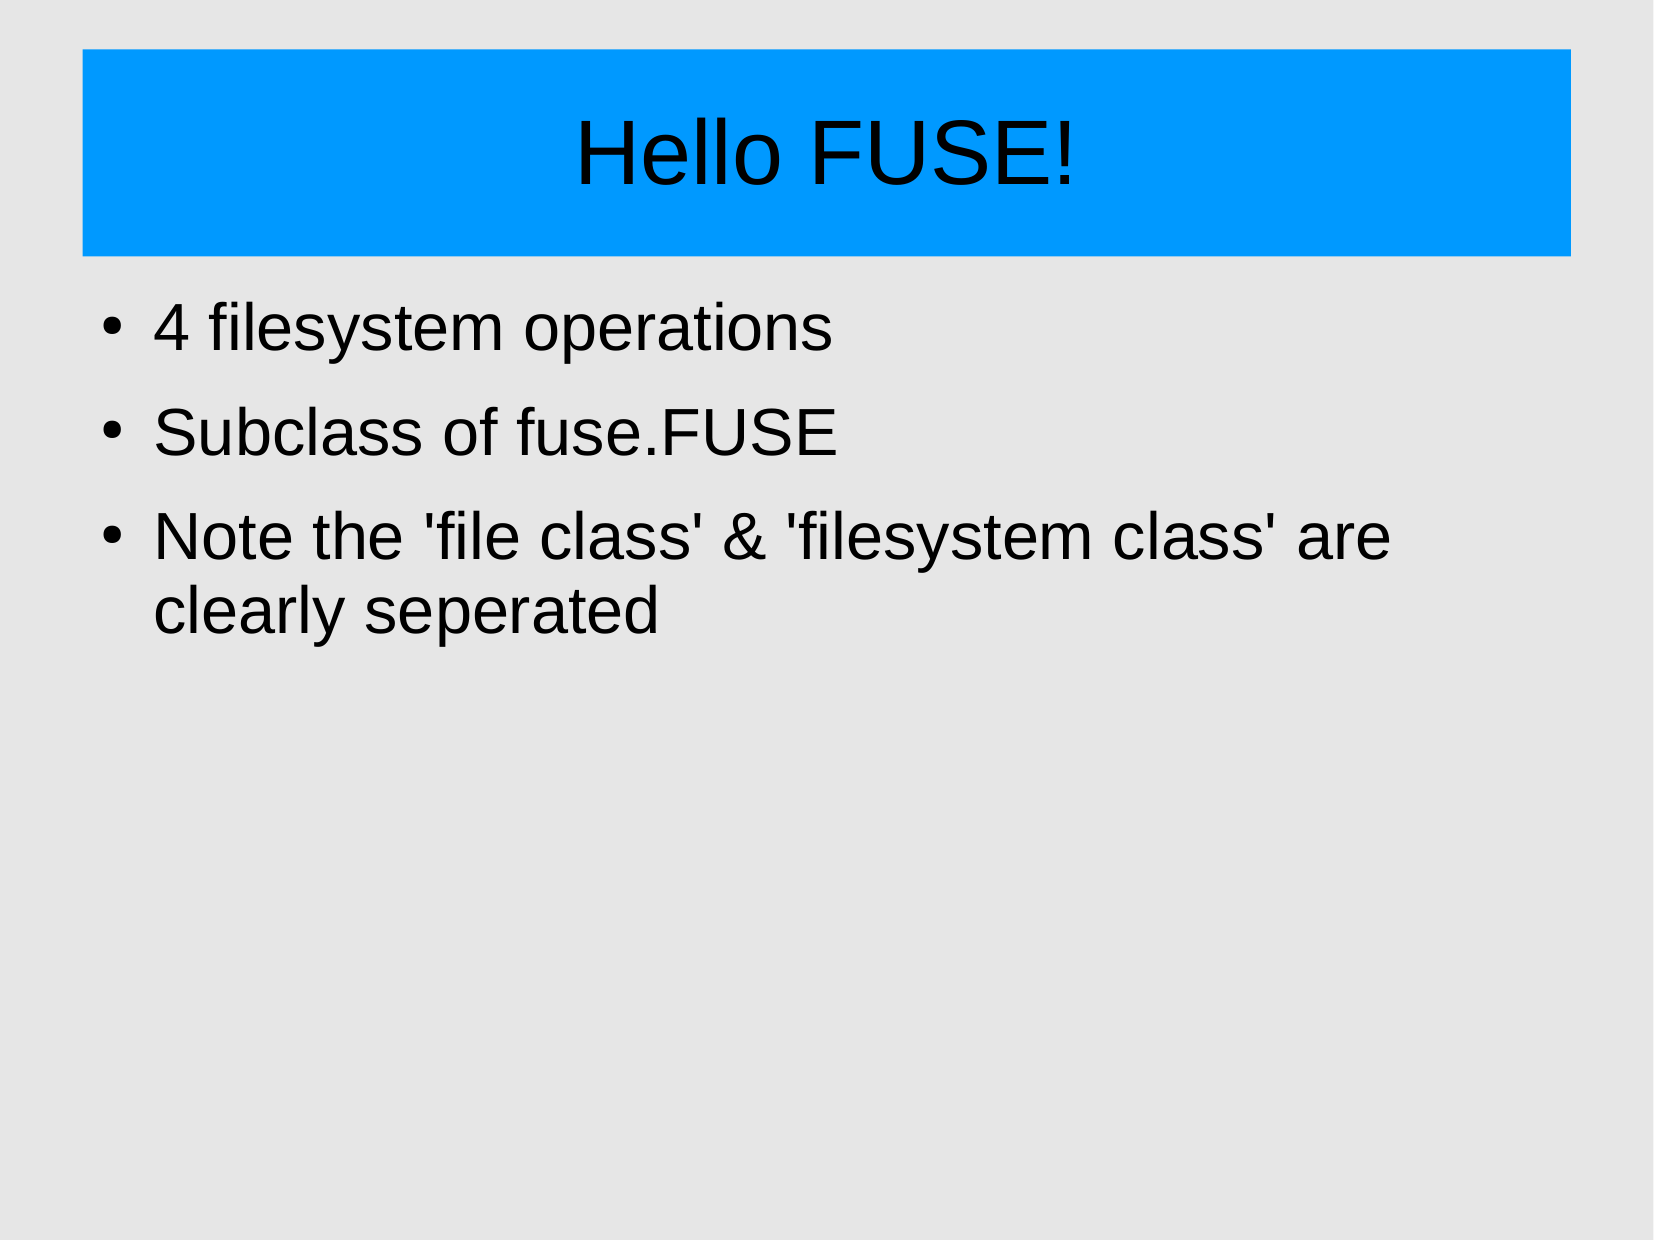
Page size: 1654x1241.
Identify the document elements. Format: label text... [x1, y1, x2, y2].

list 4 filesystem operations Subclass of fuse.FUSE Note the 'file class' & 'filesystem class' are clearly seperated [82, 290, 1571, 1010]
title Hello FUSE! [82, 49, 1571, 257]
